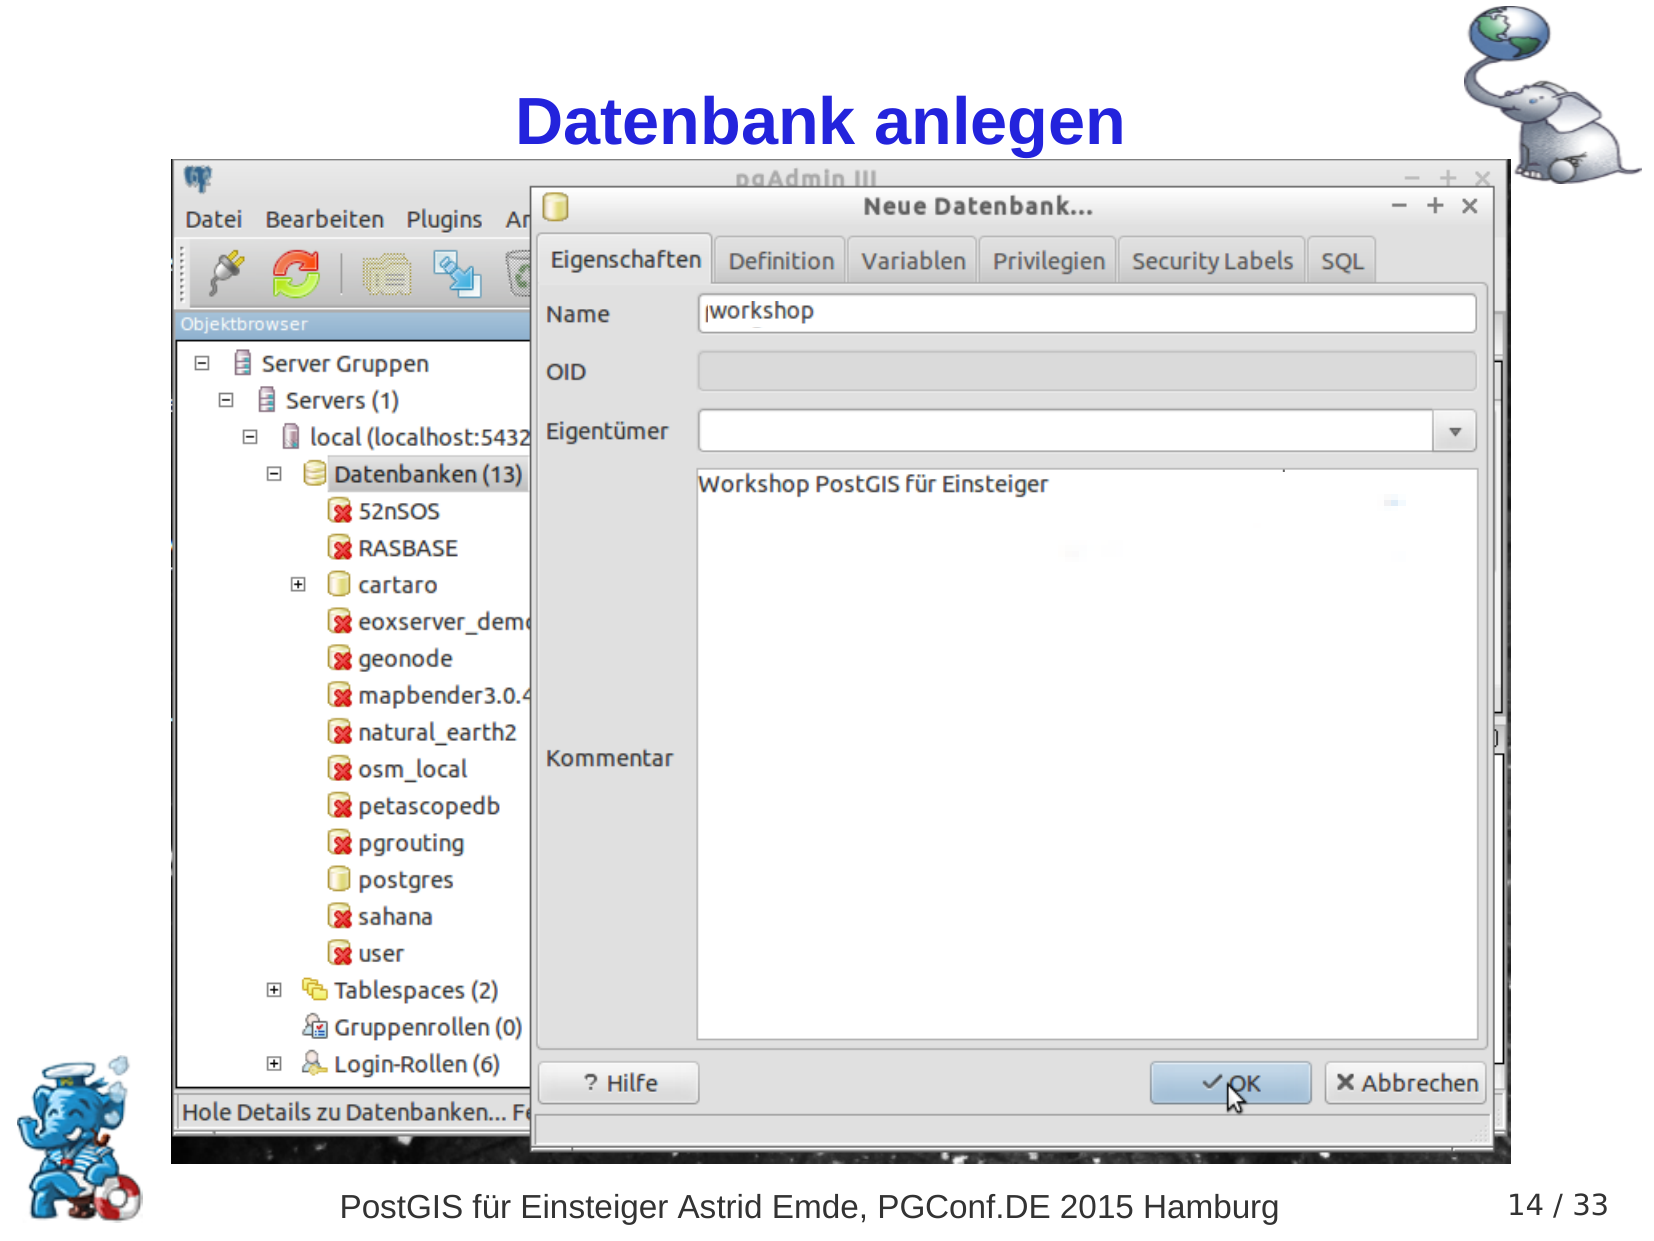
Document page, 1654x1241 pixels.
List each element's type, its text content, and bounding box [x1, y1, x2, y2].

picture [1464, 6, 1642, 184]
picture [171, 159, 1511, 1164]
picture [17, 1055, 143, 1223]
title Datenbank anlegen [76, 47, 1565, 195]
